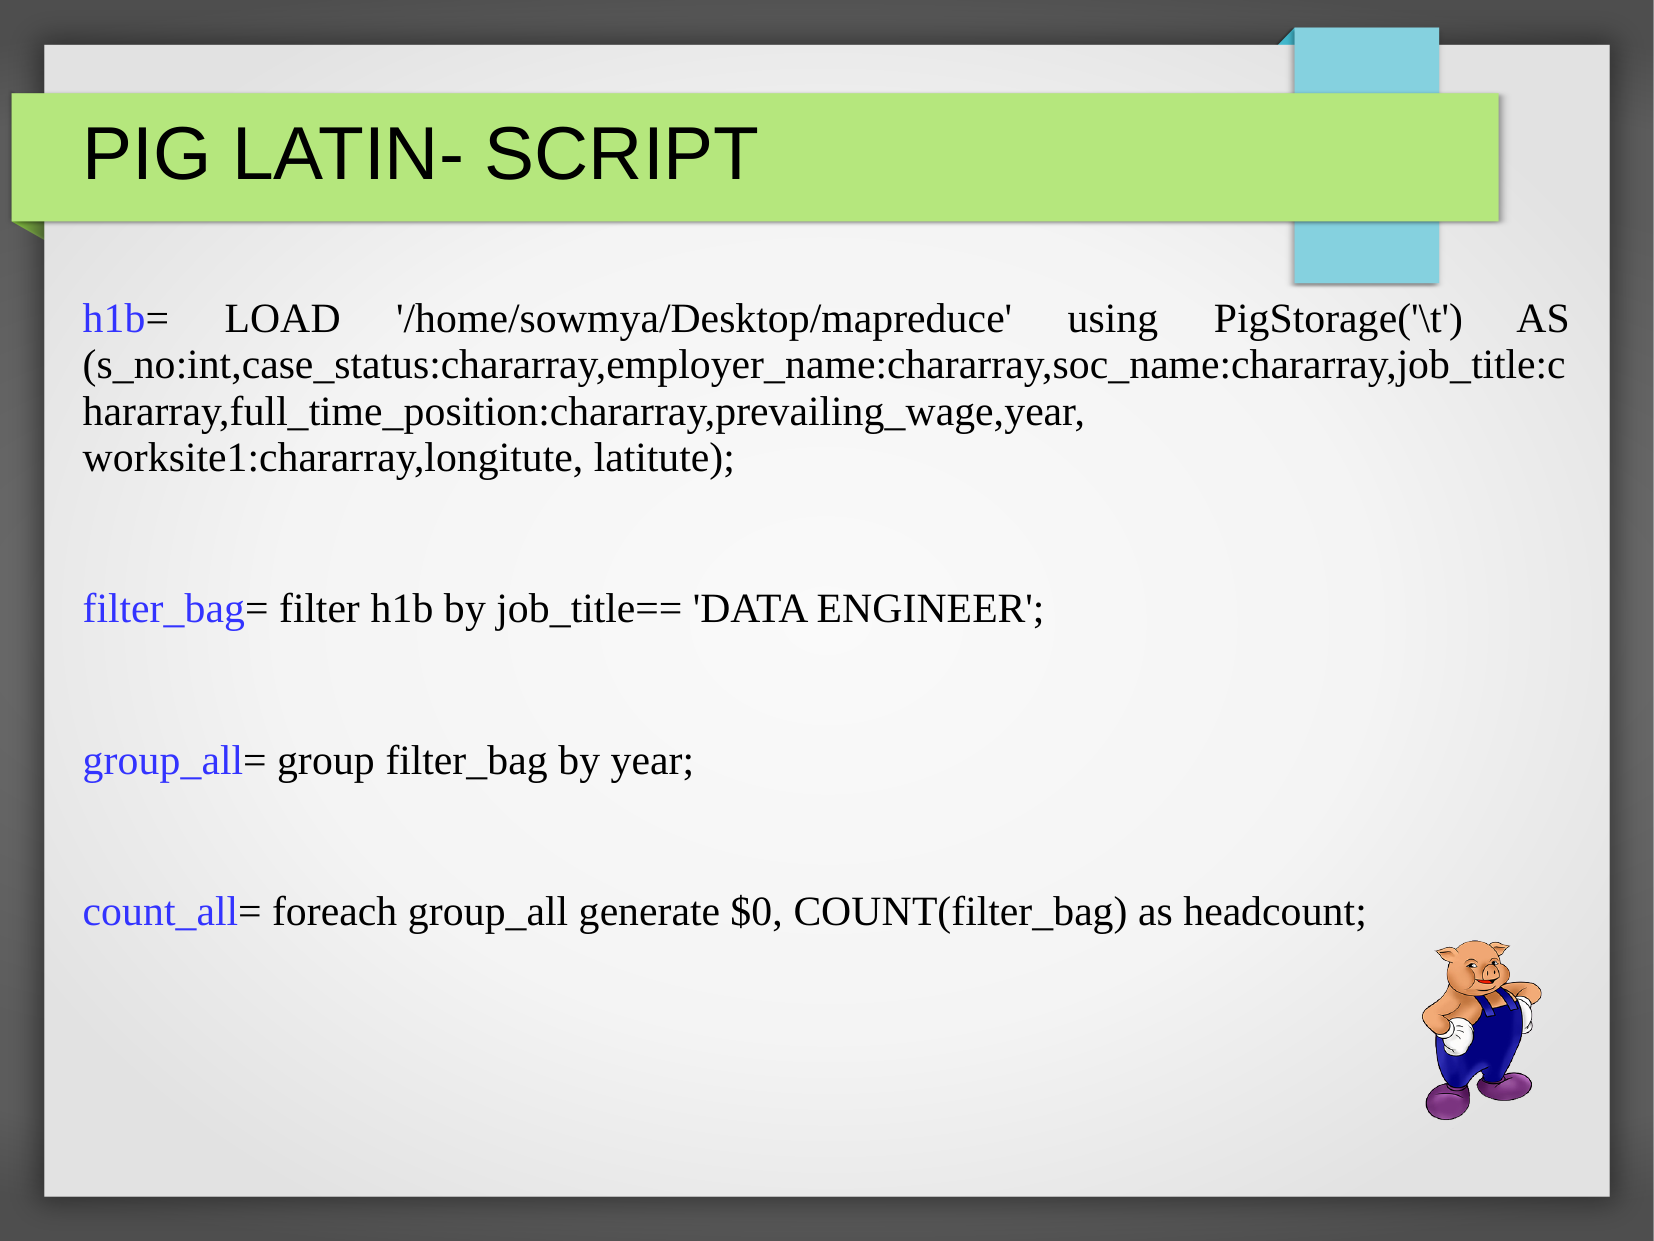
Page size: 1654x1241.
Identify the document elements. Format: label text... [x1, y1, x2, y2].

list h1b= LOAD '/home/sowmya/Desktop/mapreduce' using PigStorage('\t') AS (s_no:int,case_status:chararray,employer_name:chararray,soc_name:chararray,job_title:chararray,full_time_position:chararray,prevailing_wage,year, worksite1:chararray,longitute, latitute); filter_bag= filter h1b by job_title== 'DATA ENGINEER'; group_all= group filter_bag by year; count_all= foreach group_all generate $0, COUNT(filter_bag) as headcount; [82, 295, 1571, 1015]
picture [0, 0, 1654, 1241]
title PIG LATIN- SCRIPT [82, 94, 1264, 213]
